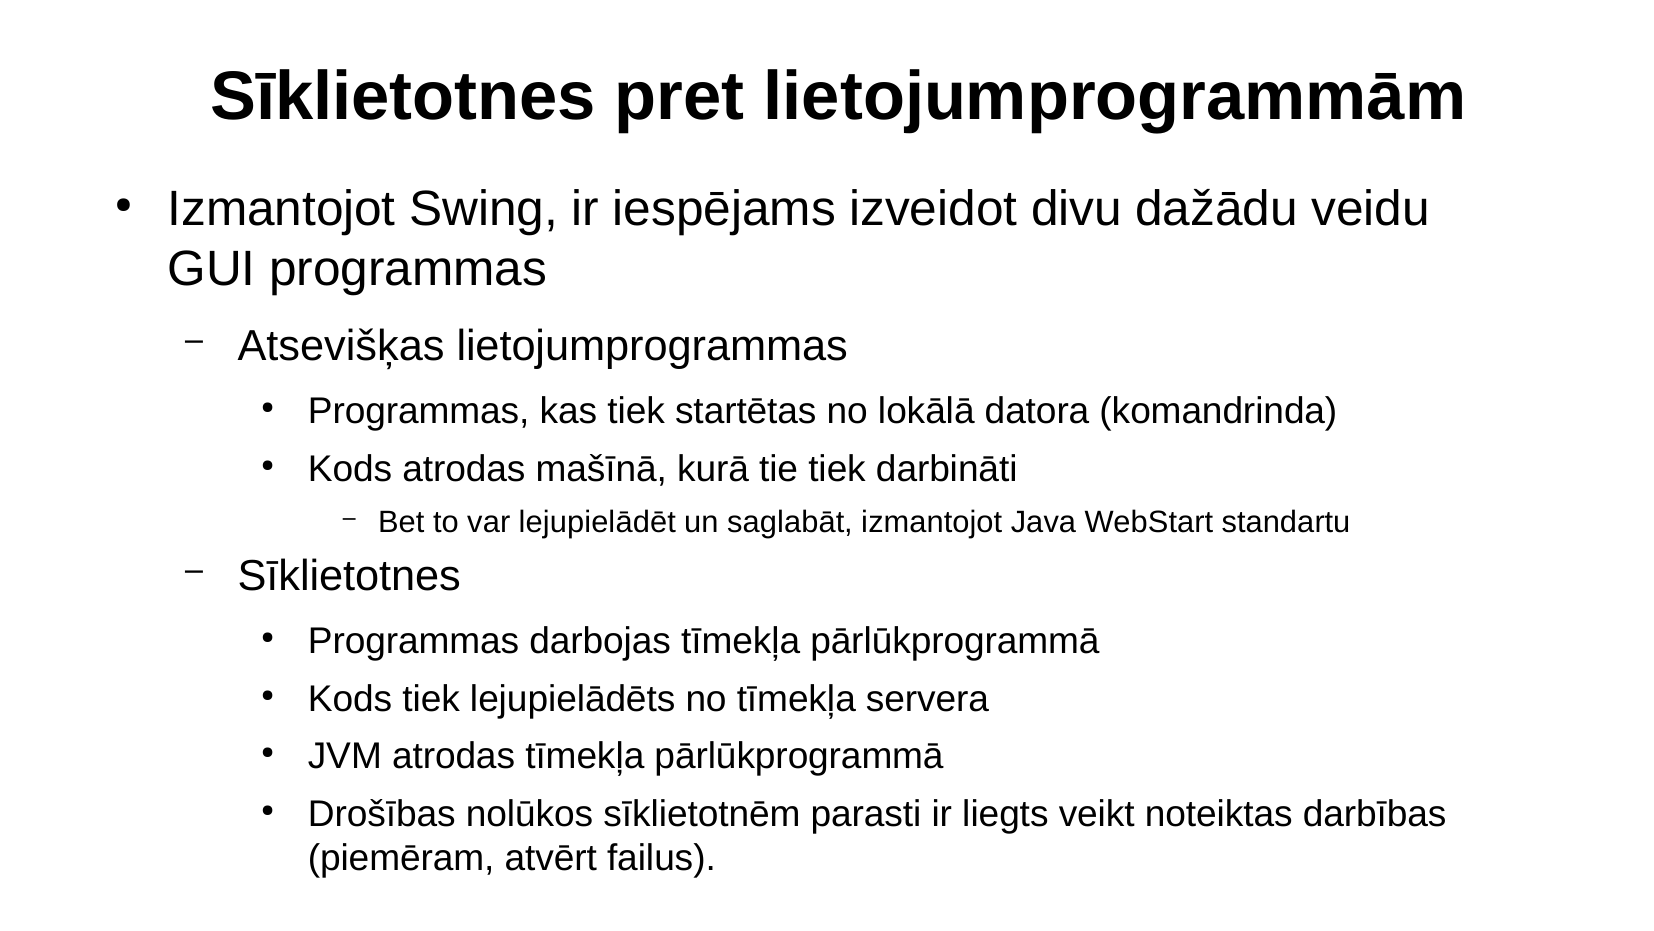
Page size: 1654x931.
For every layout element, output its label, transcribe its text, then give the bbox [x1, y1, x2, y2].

list Izmantojot Swing, ir iespējams izveidot divu dažādu veidu GUI programmas Atsevišķas lietojumprogrammas Programmas, kas tiek startētas no lokālā datora (komandrinda) Kods atrodas mašīnā, kurā tie tiek darbināti Bet to var lejupielādēt un saglabāt, izmantojot Java WebStart standartu Sīklietotnes Programmas darbojas tīmekļa pārlūkprogrammā Kods tiek lejupielādēts no tīmekļa servera JVM atrodas tīmekļa pārlūkprogrammā Drošības nolūkos sīklietotnēm parasti ir liegts veikt noteiktas darbības (piemēram, atvērt failus). [82, 168, 1538, 889]
title Sīklietotnes pret lietojumprogrammām [82, 37, 1571, 147]
